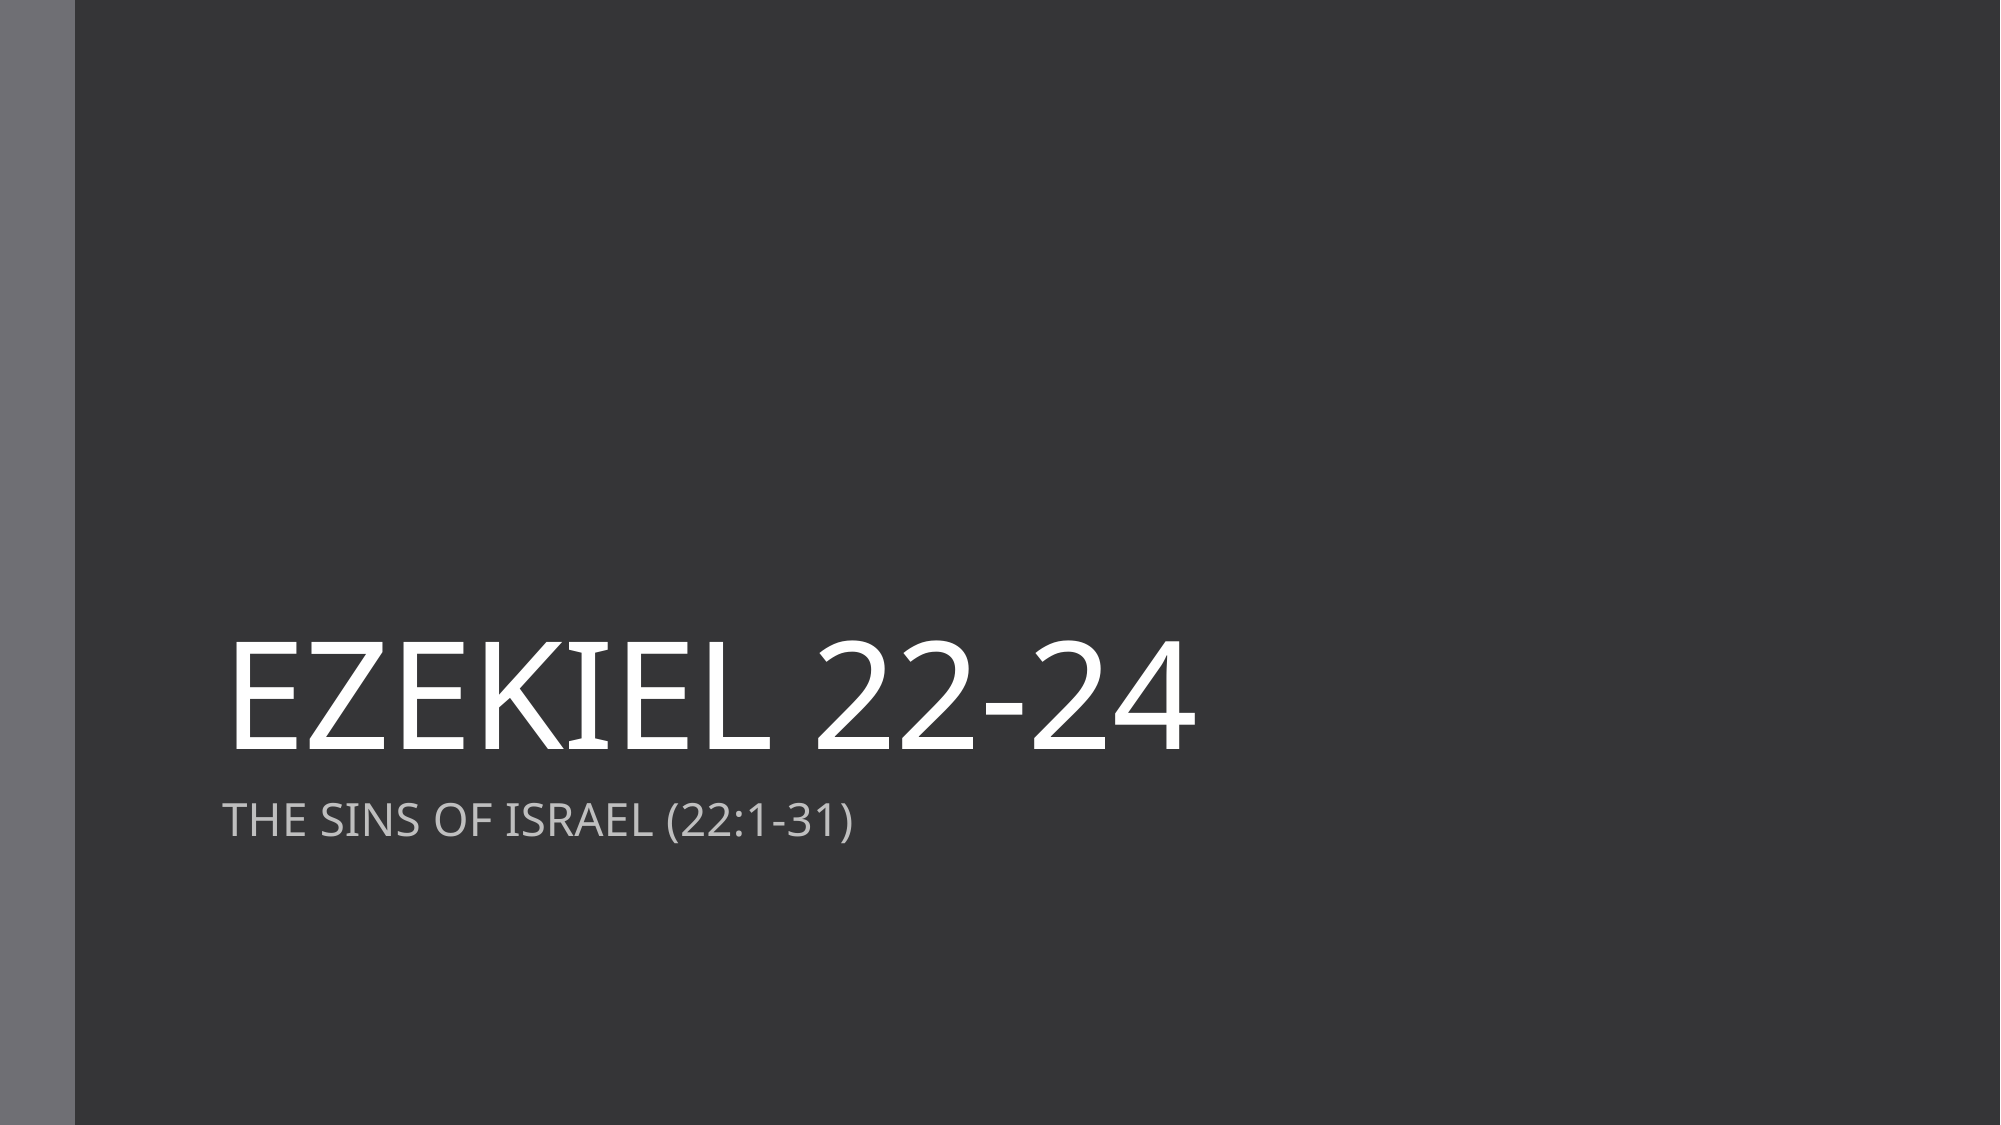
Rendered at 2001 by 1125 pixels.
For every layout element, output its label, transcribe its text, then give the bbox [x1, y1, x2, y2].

title EZEKIEL 22-24 [206, 124, 1752, 787]
subtitle THE SINS OF ISRAEL (22:1-31) [206, 787, 1752, 1066]
